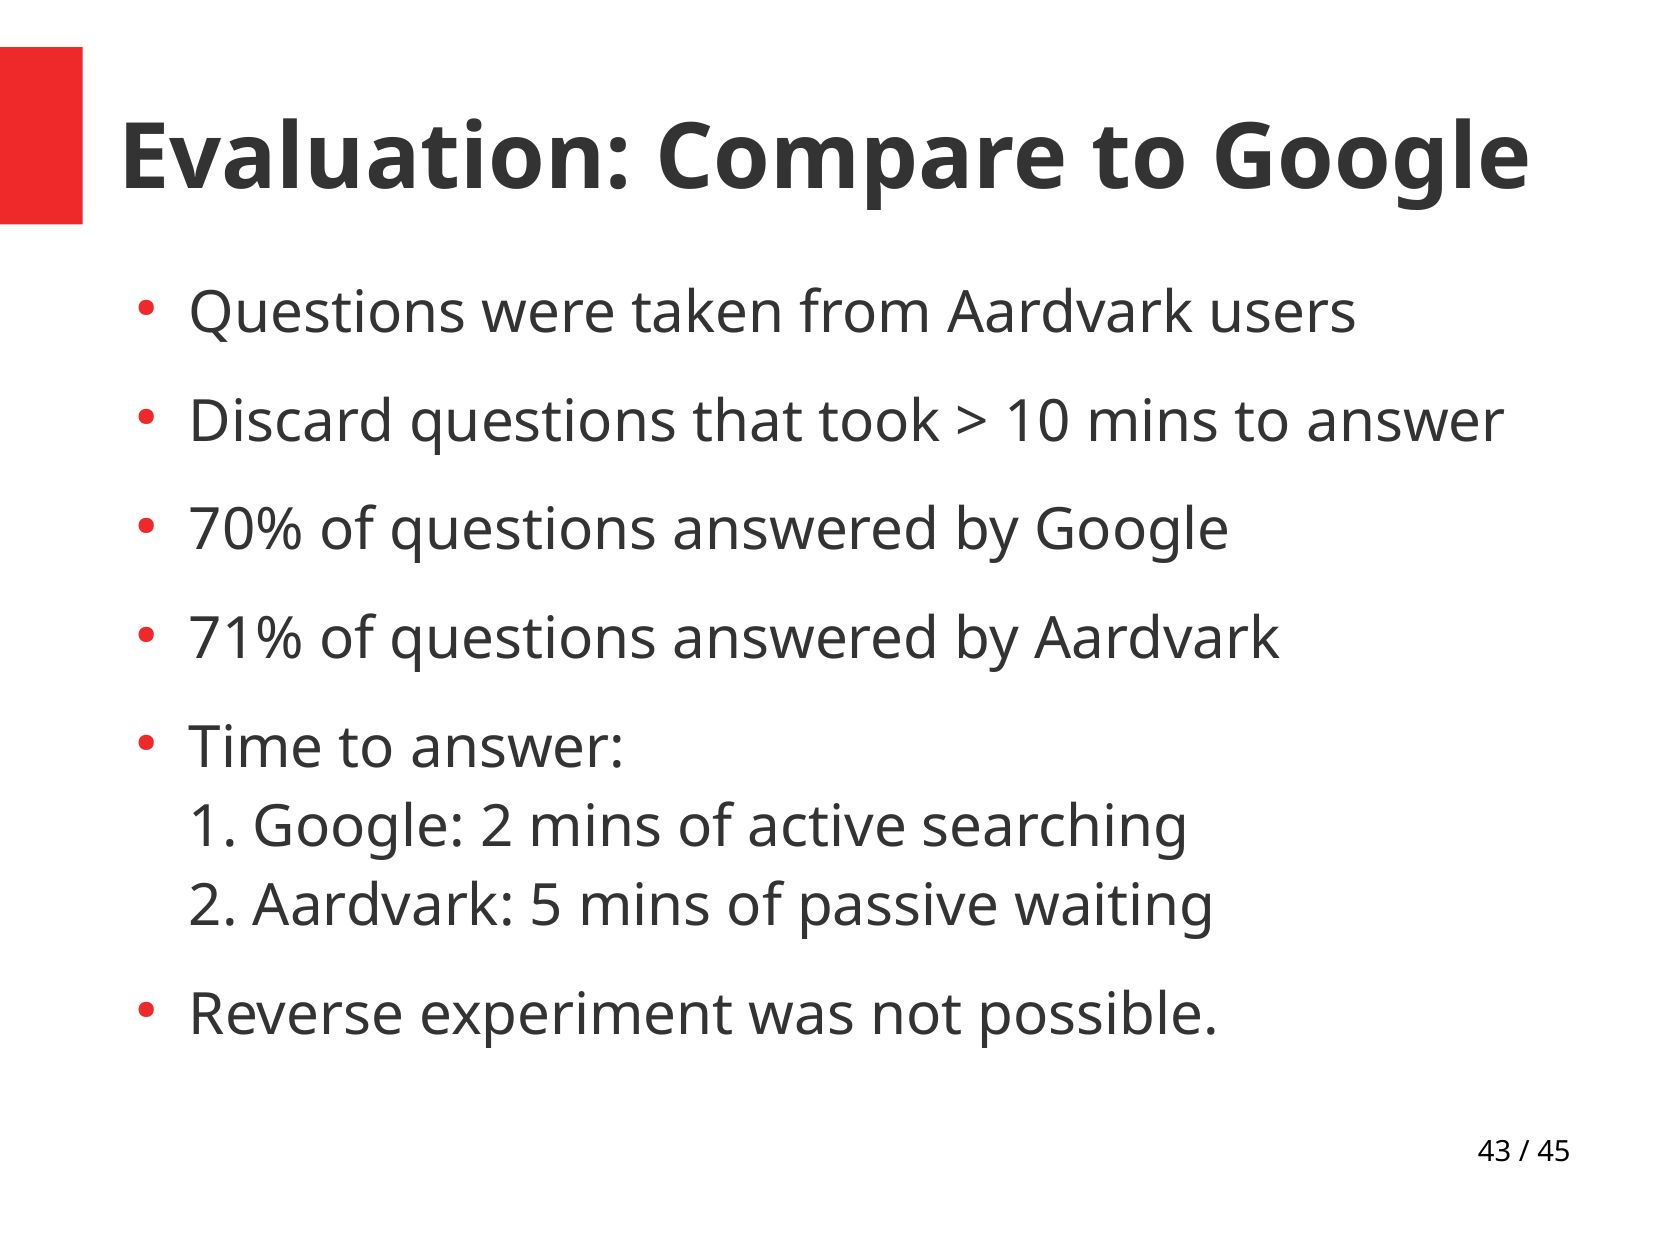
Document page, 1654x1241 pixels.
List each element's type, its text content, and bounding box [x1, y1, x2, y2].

list Questions were taken from Aardvark users Discard questions that took > 10 mins to answer 70% of questions answered by Google 71% of questions answered by Aardvark Time to answer: 1. Google: 2 mins of active searching 2. Aardvark: 5 mins of passive waiting Reverse experiment was not possible. [118, 270, 1536, 1074]
title Evaluation: Compare to Google [118, 49, 1571, 257]
